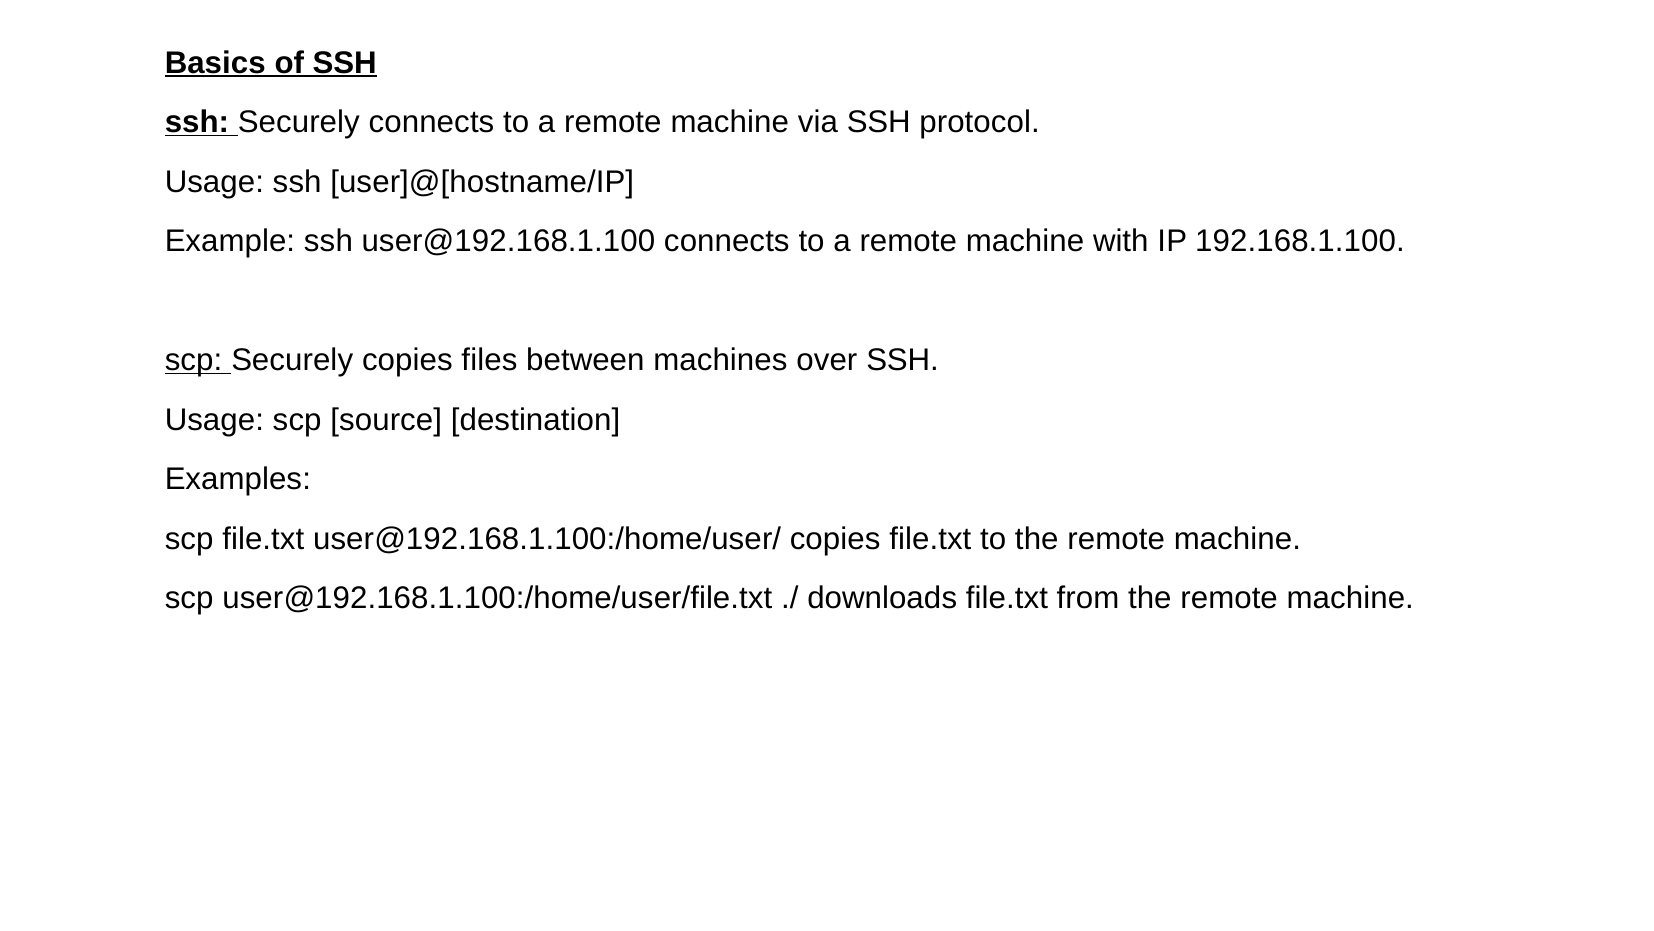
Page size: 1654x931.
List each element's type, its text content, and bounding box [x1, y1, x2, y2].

text_box Basics of SSH ssh: Securely connects to a remote machine via SSH protocol. Usage: ssh [user]@[hostname/IP] Example: ssh user@192.168.1.100 connects to a remote machine with IP 192.168.1.100. scp: Securely copies files between machines over SSH. Usage: scp [source] [destination] Examples: scp file.txt user@192.168.1.100:/home/user/ copies file.txt to the remote machine. scp user@192.168.1.100:/home/user/file.txt ./ downloads file.txt from the remote machine. [150, 37, 1424, 679]
